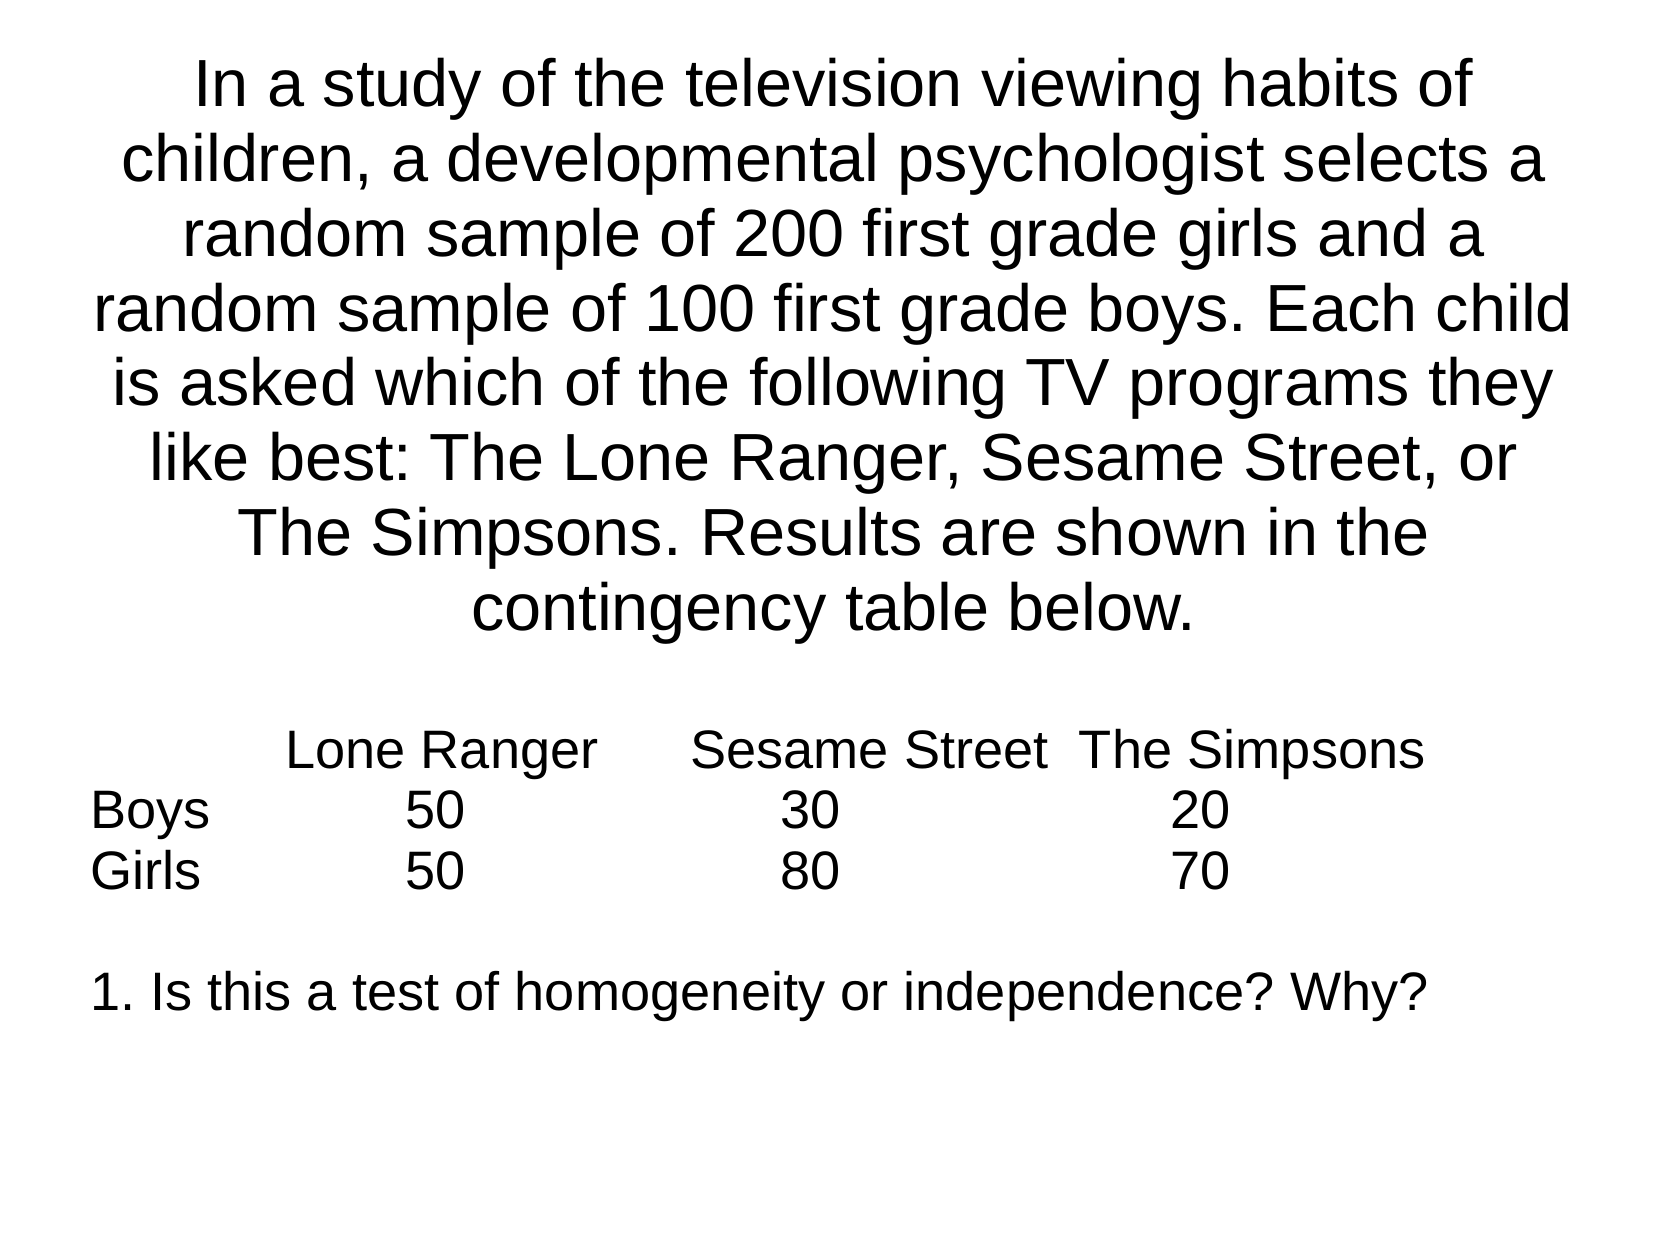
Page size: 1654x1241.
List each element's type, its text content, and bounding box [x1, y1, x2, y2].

subtitle In a study of the television viewing habits of children, a developmental psychologist selects a random sample of 200 first grade girls and a random sample of 100 first grade boys. Each child is asked which of the following TV programs they like best: The Lone Ranger, Sesame Street, or The Simpsons. Results are shown in the contingency table below. Lone Ranger Sesame Street The Simpsons Boys 50 30 20 Girls 50 80 70 1. Is this a test of homogeneity or independence? Why? [90, 3, 1579, 1066]
